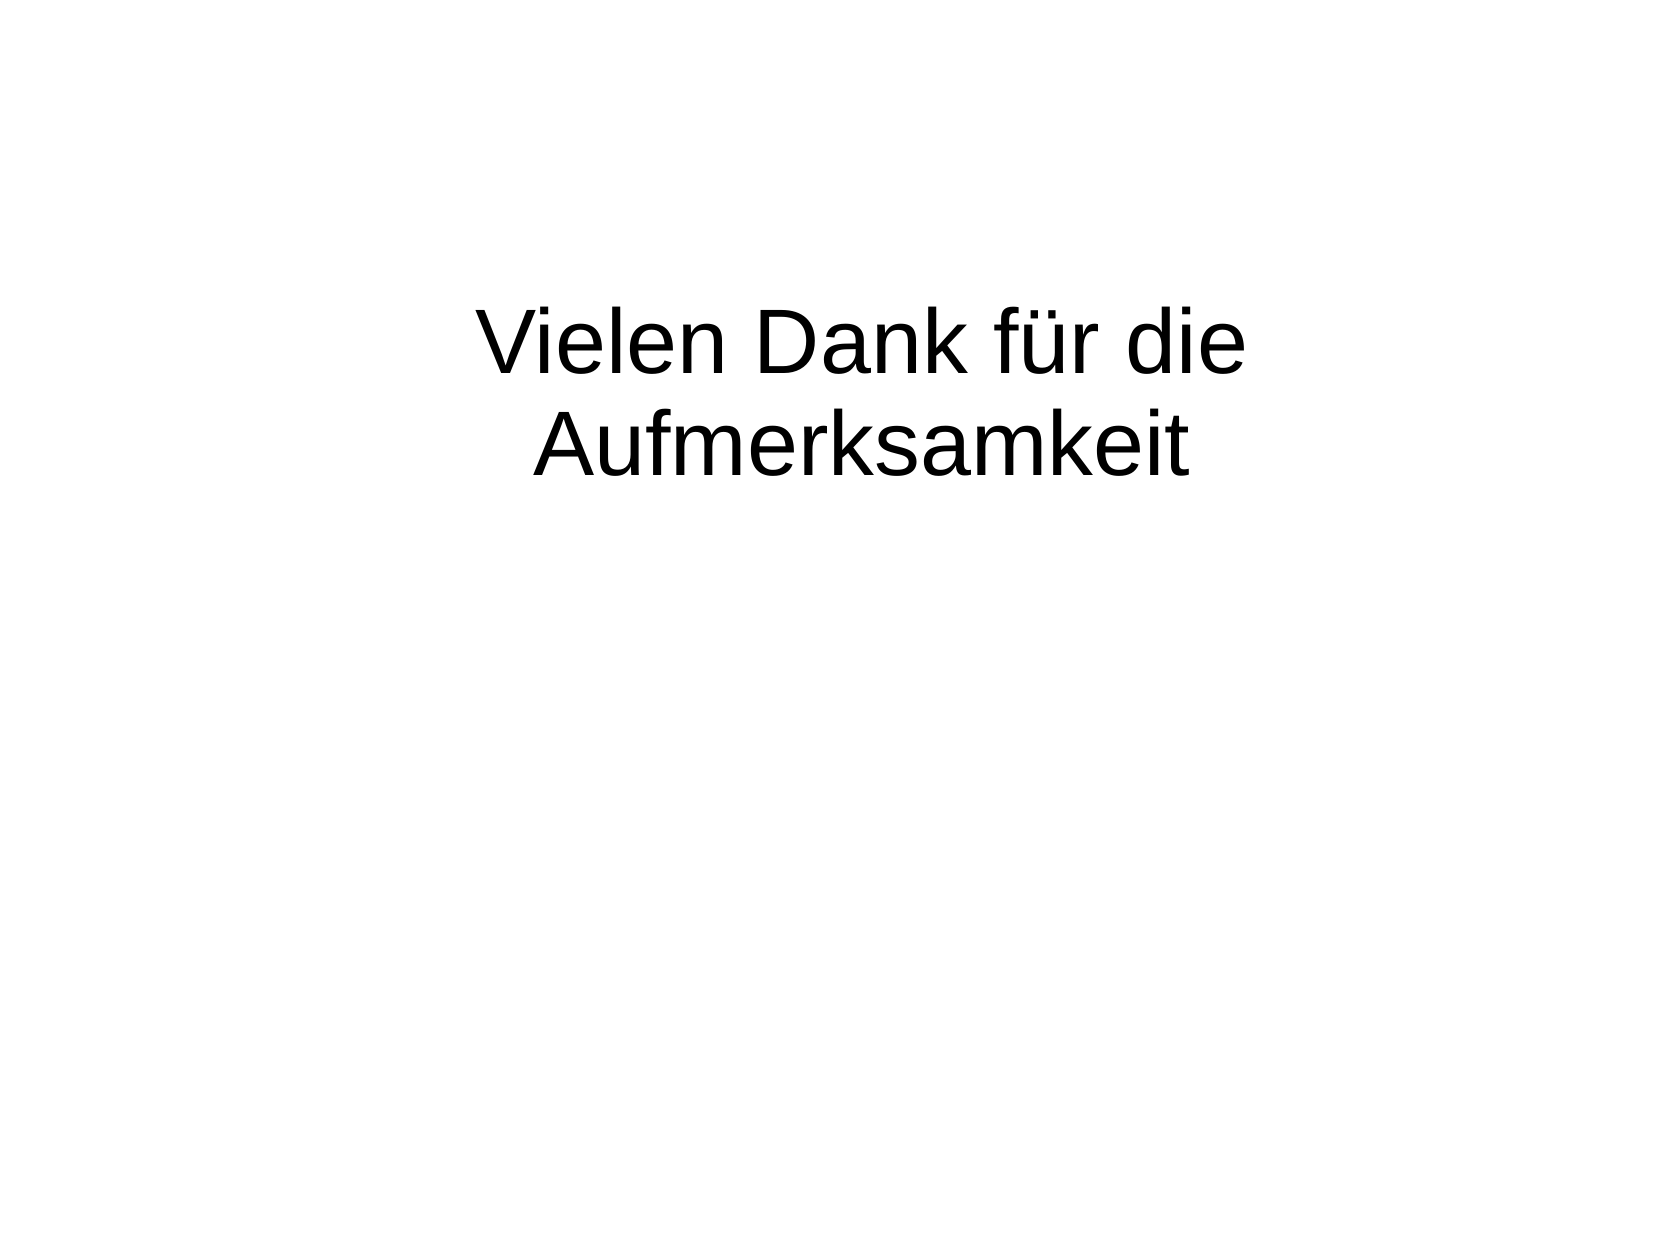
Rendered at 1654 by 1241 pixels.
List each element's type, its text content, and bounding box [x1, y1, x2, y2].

list Vielen Dank für die Aufmerksamkeit [82, 290, 1571, 544]
